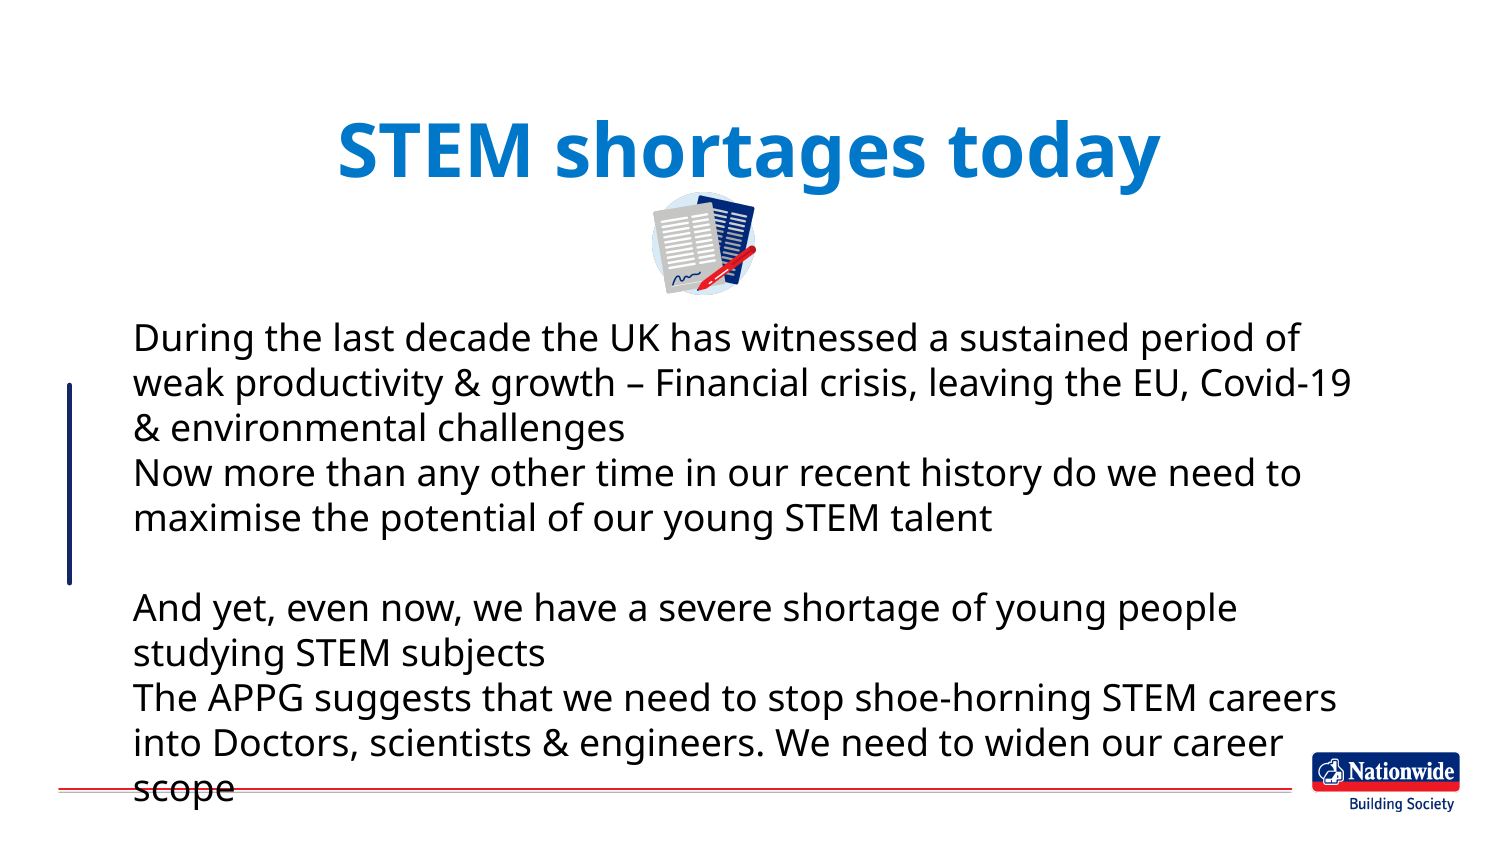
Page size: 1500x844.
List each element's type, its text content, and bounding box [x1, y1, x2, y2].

text_box During the last decade the UK has witnessed a sustained period of weak productivity & growth – Financial crisis, leaving the EU, Covid-19 & environmental challenges Now more than any other time in our recent history do we need to maximise the potential of our young STEM talent And yet, even now, we have a severe shortage of young people studying STEM subjects The APPG suggests that we need to stop shoe-horning STEM careers into Doctors, scientists & engineers. We need to widen our career scope [118, 307, 1401, 844]
picture [652, 192, 756, 296]
title STEM shortages today [0, 119, 1500, 193]
